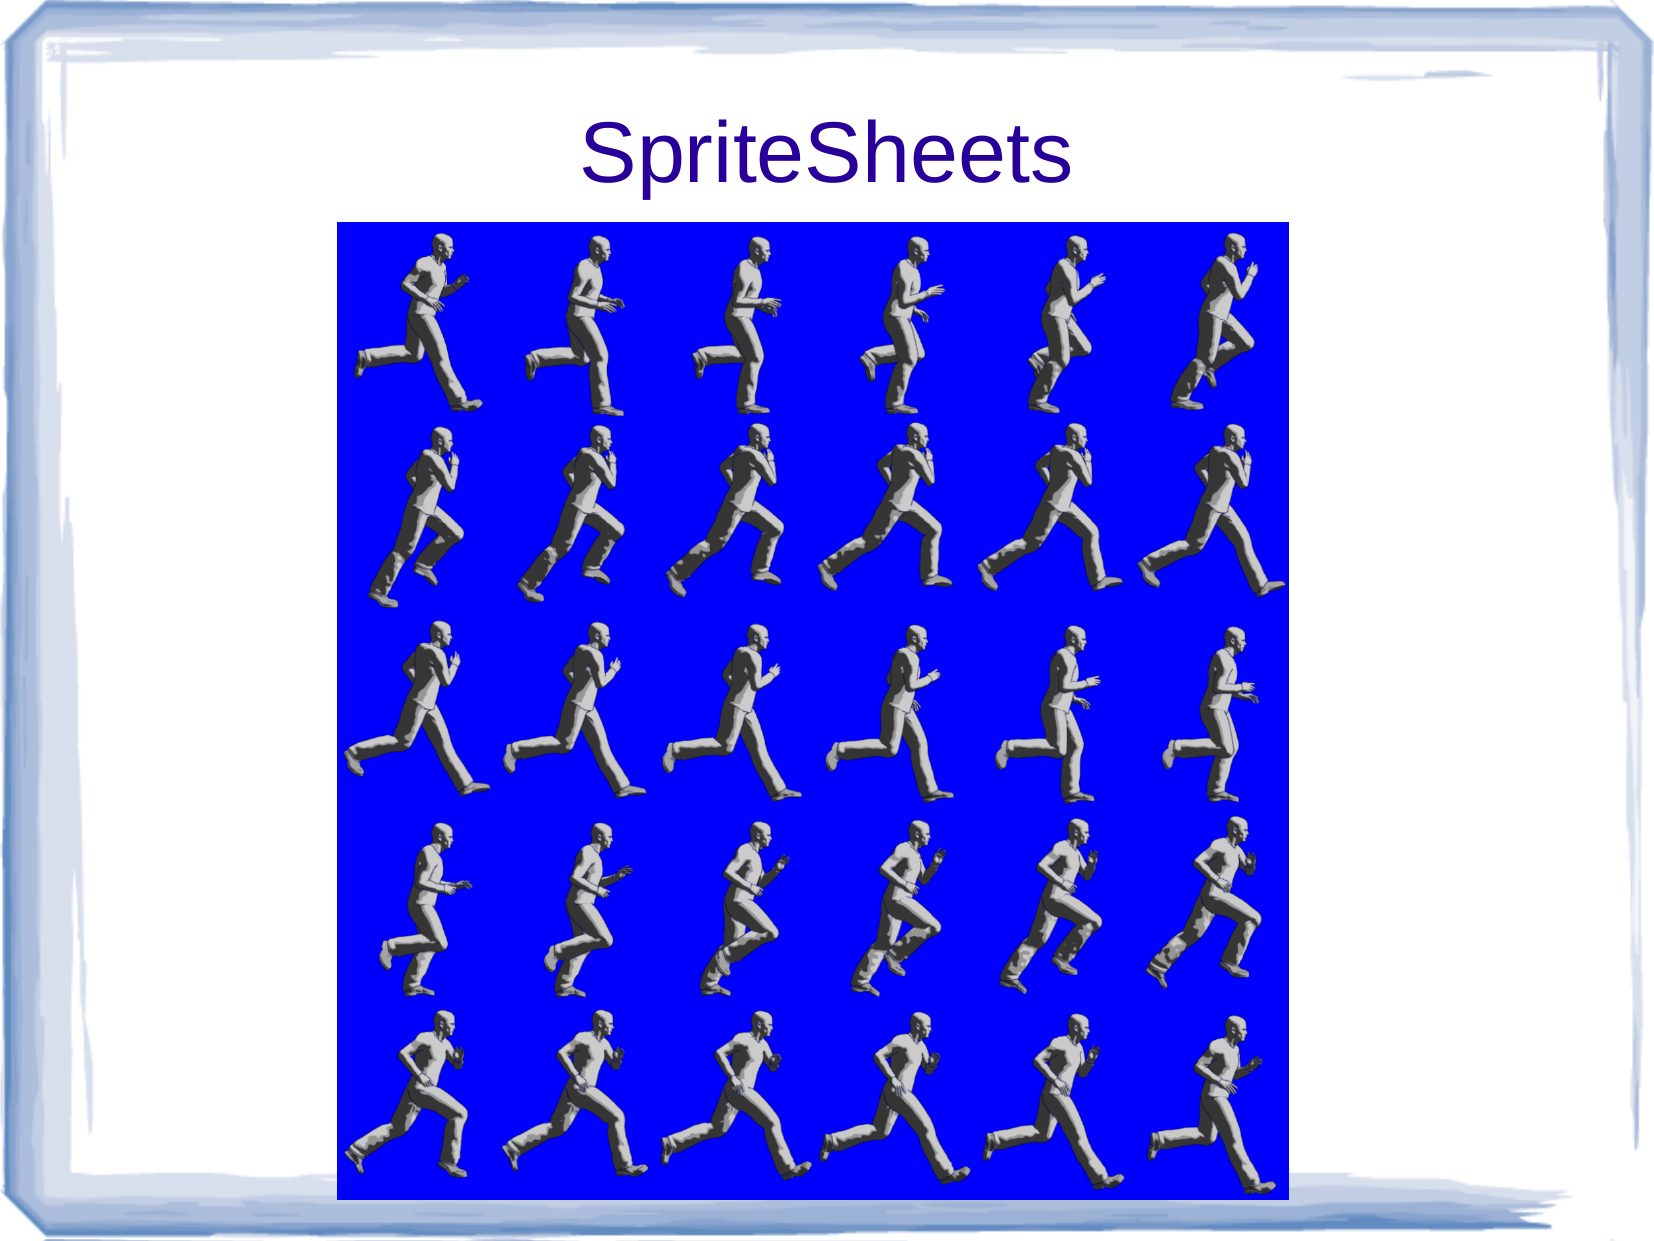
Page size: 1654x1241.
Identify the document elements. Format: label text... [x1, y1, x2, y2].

picture [0, 0, 1654, 1241]
title SpriteSheets [82, 49, 1571, 257]
